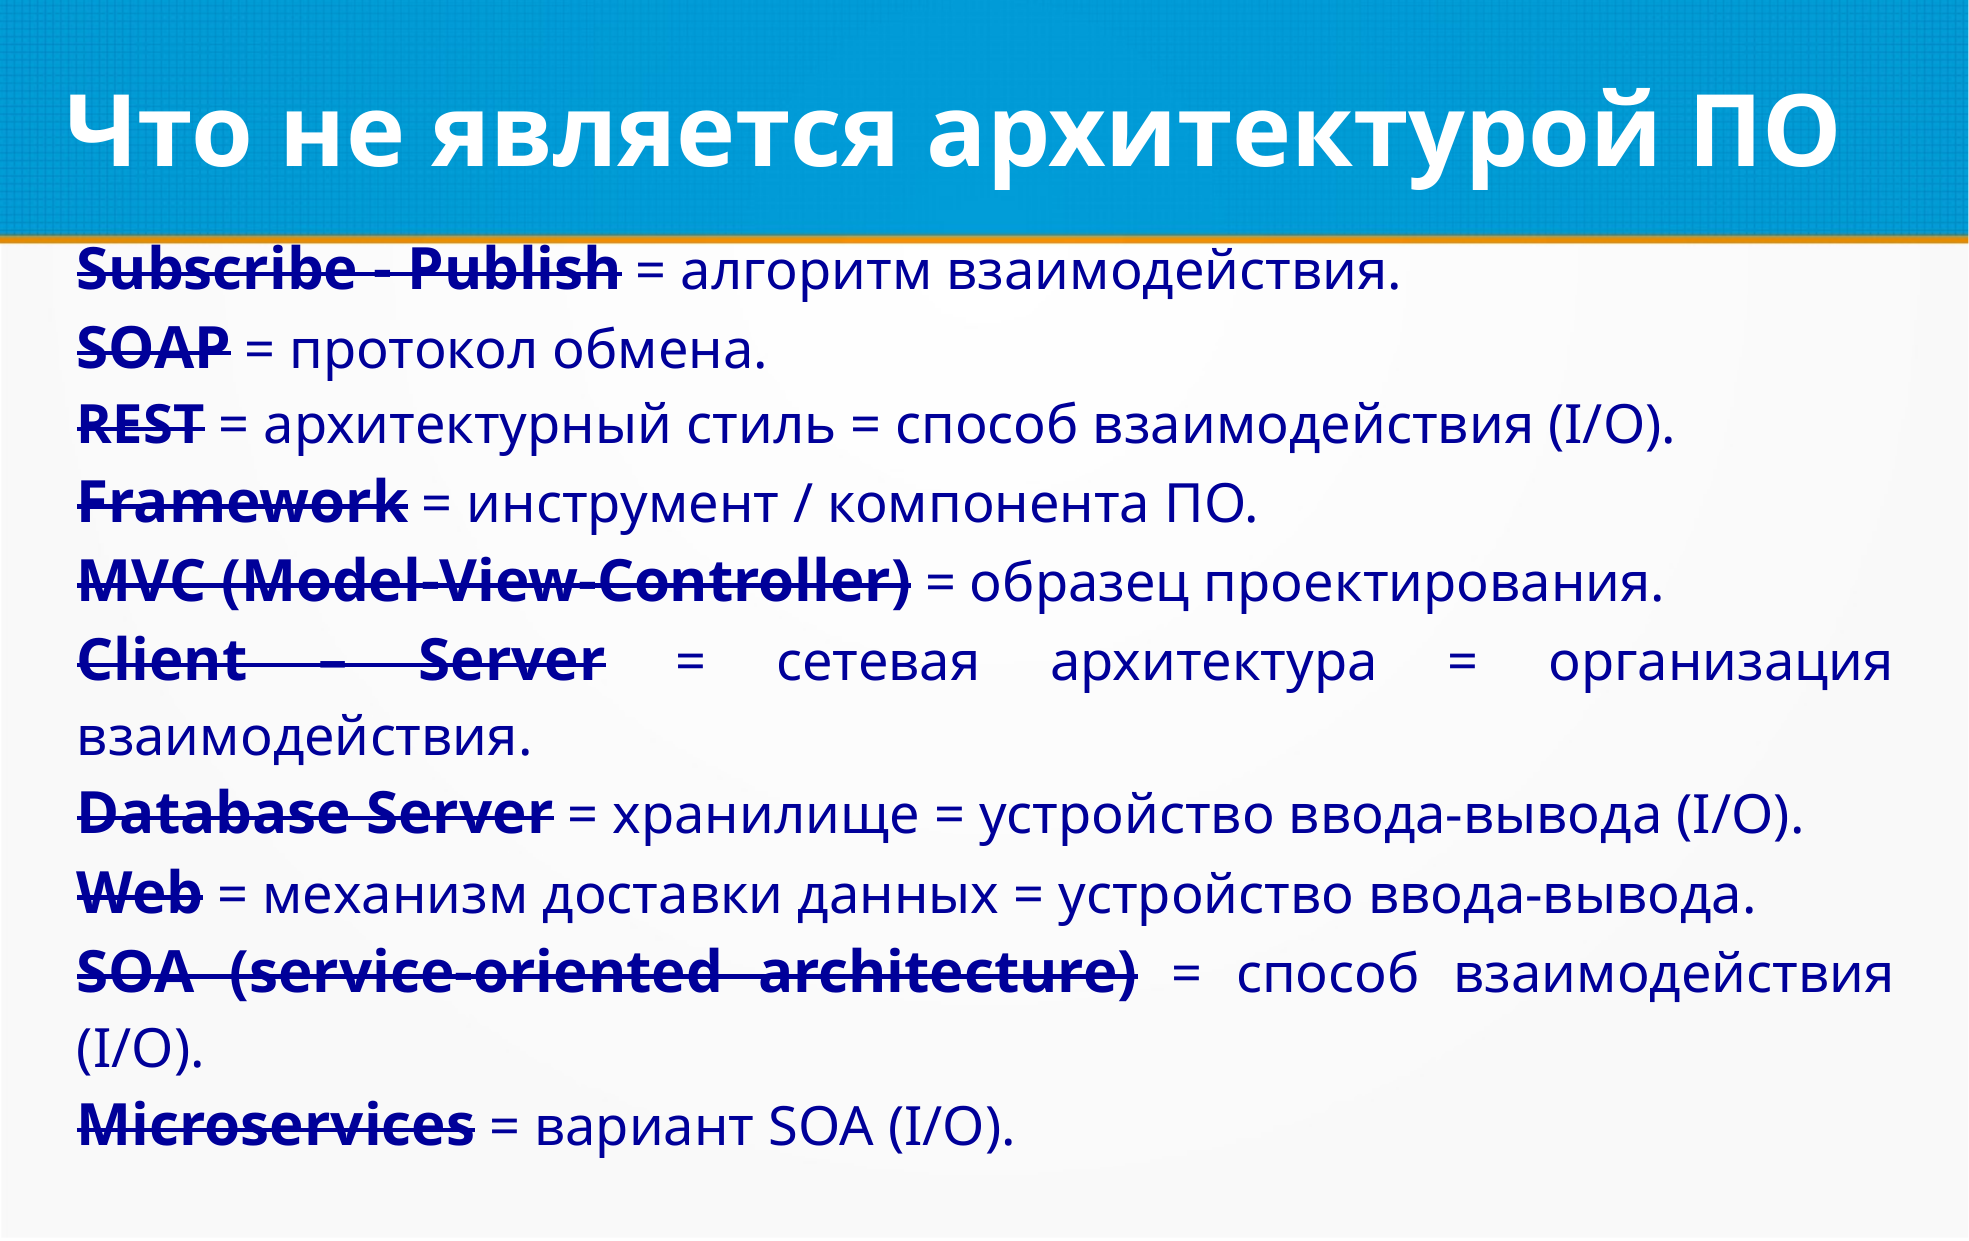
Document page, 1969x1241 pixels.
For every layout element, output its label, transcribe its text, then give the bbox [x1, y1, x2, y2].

text_box Что не является архитектурой ПО [59, 55, 1902, 200]
picture [0, 233, 1969, 1241]
text_box Subscribe - Publish = алгоритм взаимодействия. SOAP = протокол обмена. REST = архитектурный стиль = способ взаимодействия (I/O). Framework = инструмент / компонента ПО. MVC (Model-View-Controller) = образец проектирования. Client – Server = сетевая архитектура = организация взаимодействия. Database Server = хранилище = устройство ввода-вывода (I/O). Web = механизм доставки данных = устройство ввода-вывода. SOA (service-oriented architecture) = способ взаимодействия (I/O). Microservices = вариант SOA (I/O). [70, 289, 1902, 1176]
